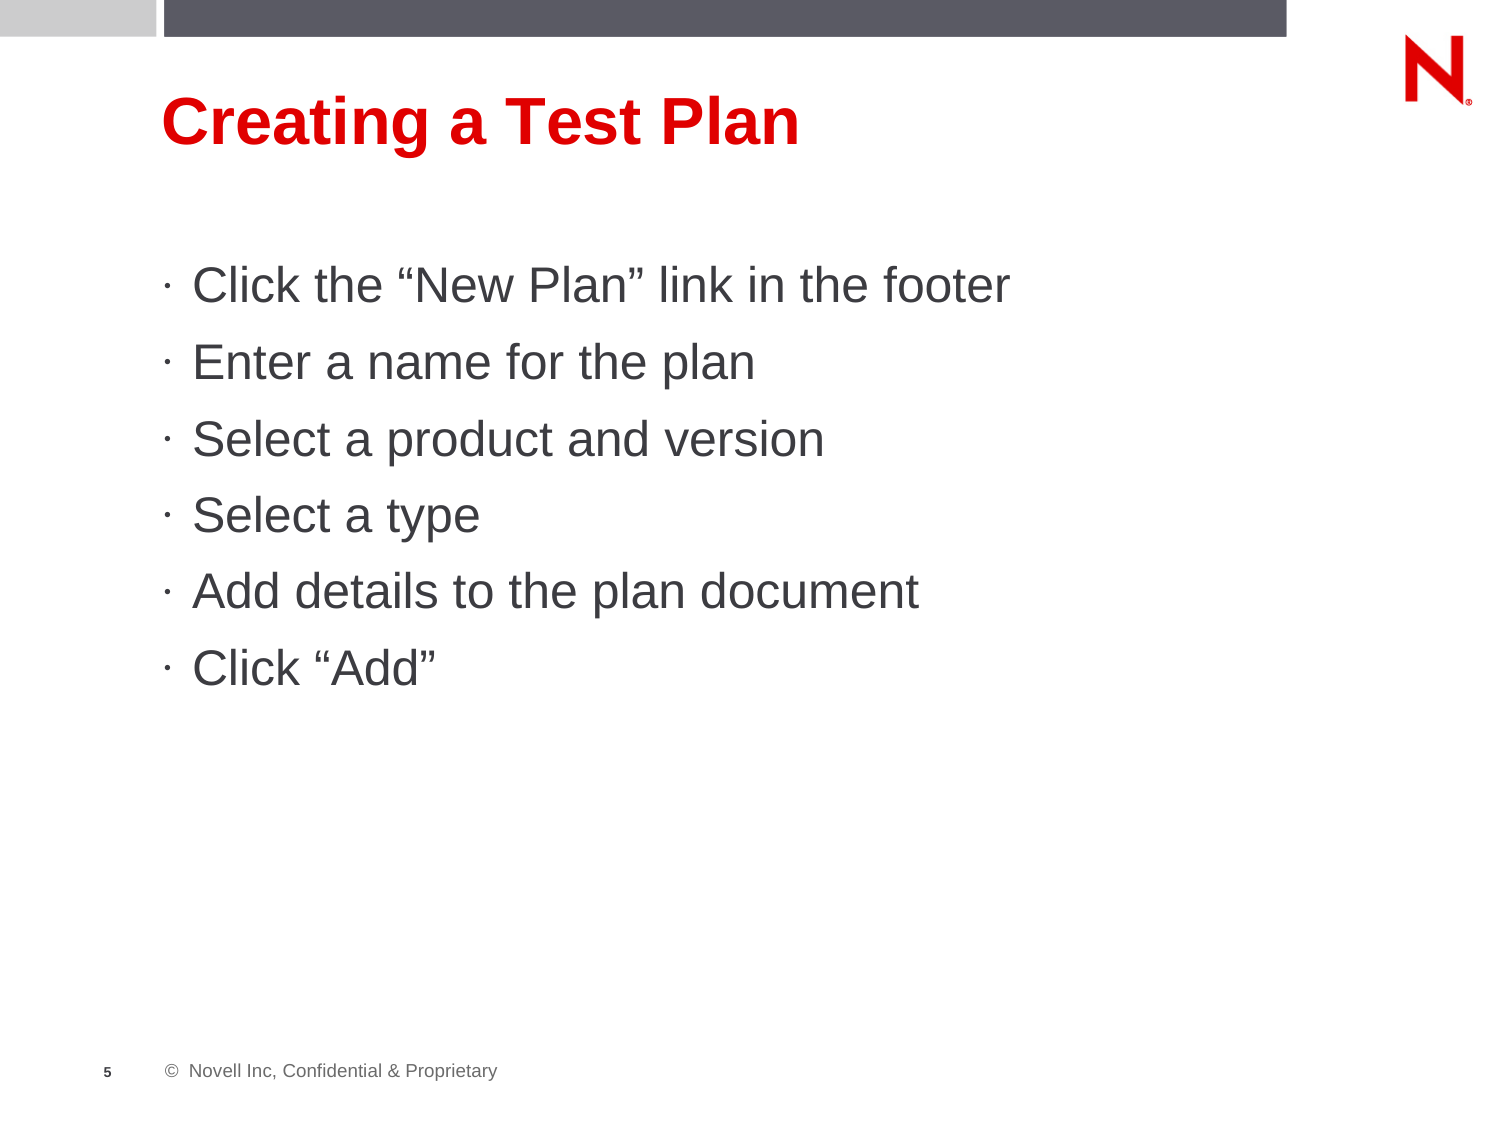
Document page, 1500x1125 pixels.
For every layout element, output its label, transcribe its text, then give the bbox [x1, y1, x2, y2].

list Click the “New Plan” link in the footer Enter a name for the plan Select a product and version Select a type Add details to the plan document Click “Add” [163, 254, 1404, 986]
title Creating a Test Plan [161, 41, 1383, 205]
picture [1403, 32, 1473, 107]
